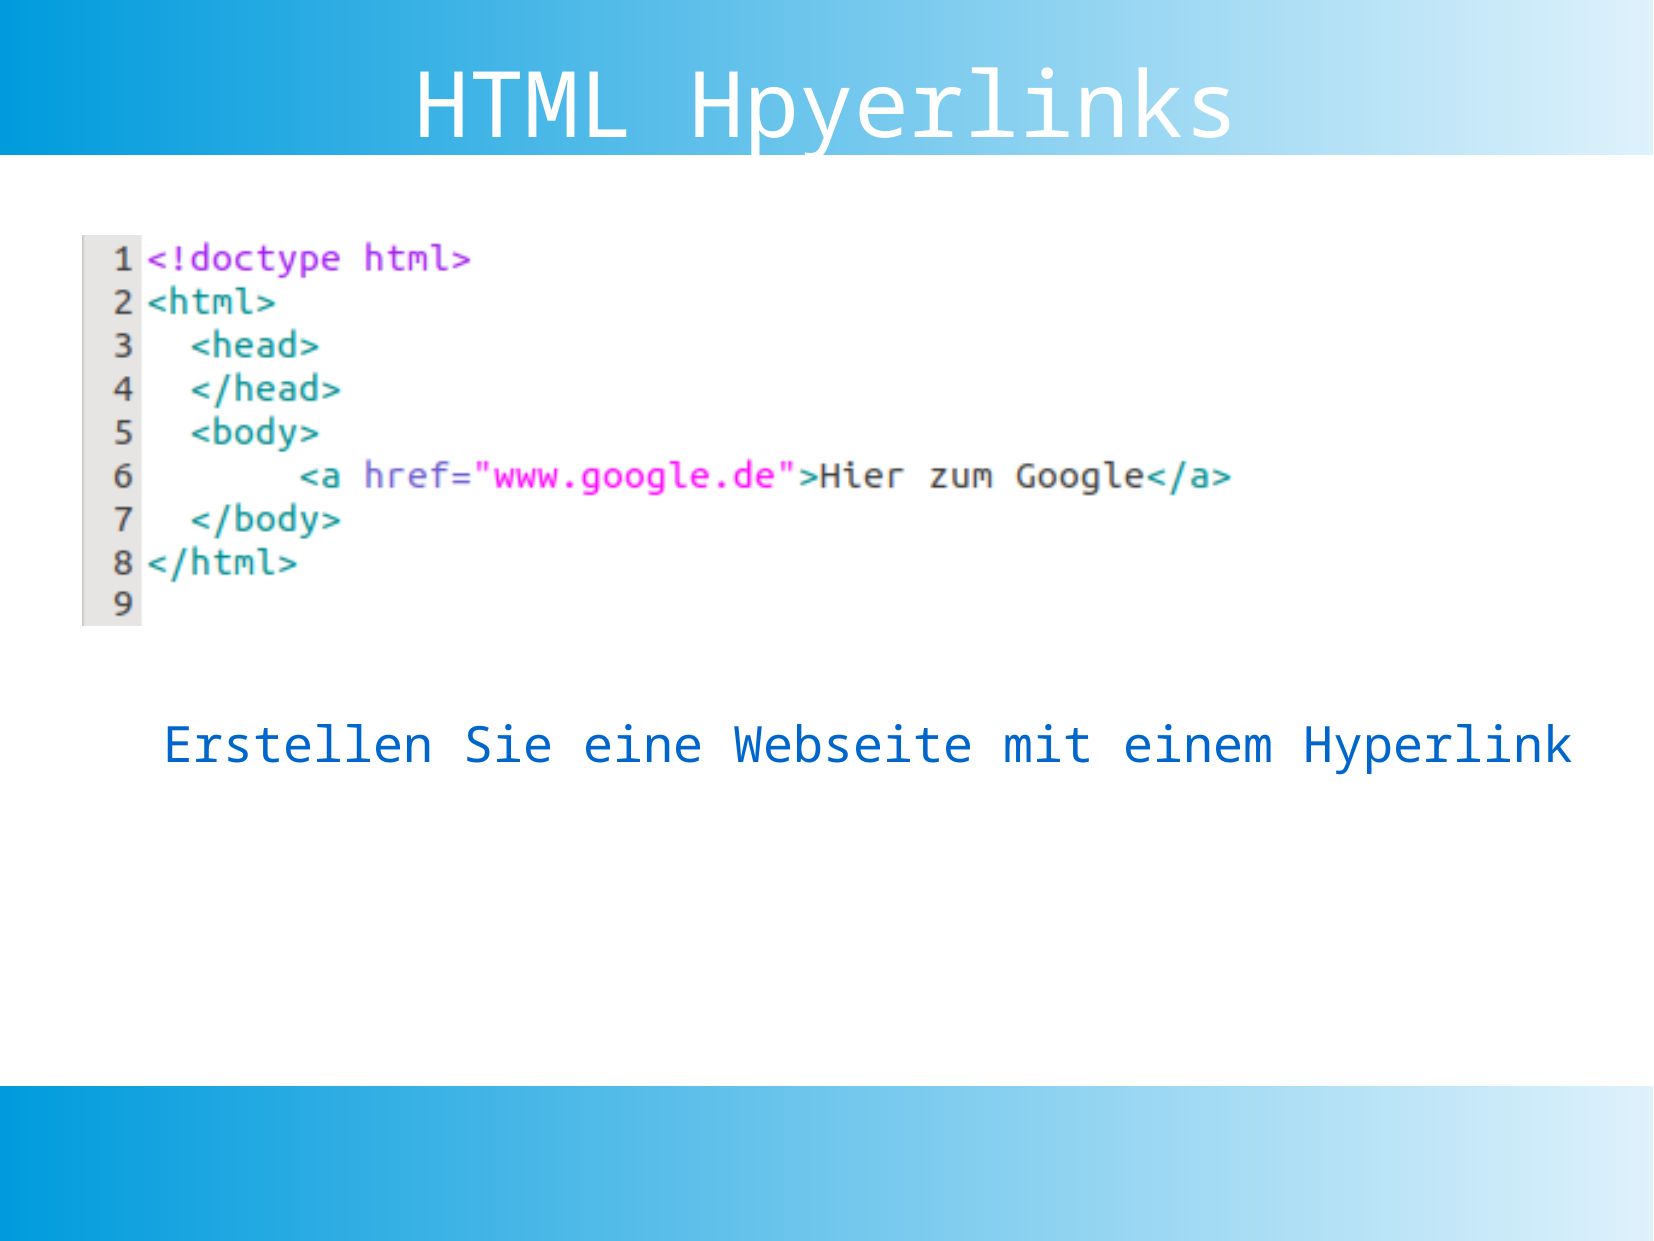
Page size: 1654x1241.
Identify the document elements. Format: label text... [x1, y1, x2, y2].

picture [82, 235, 1291, 626]
list Erstellen Sie eine Webseite mit einem Hyperlink [0, 708, 1654, 863]
title HTML Hpyerlinks [82, 40, 1571, 163]
